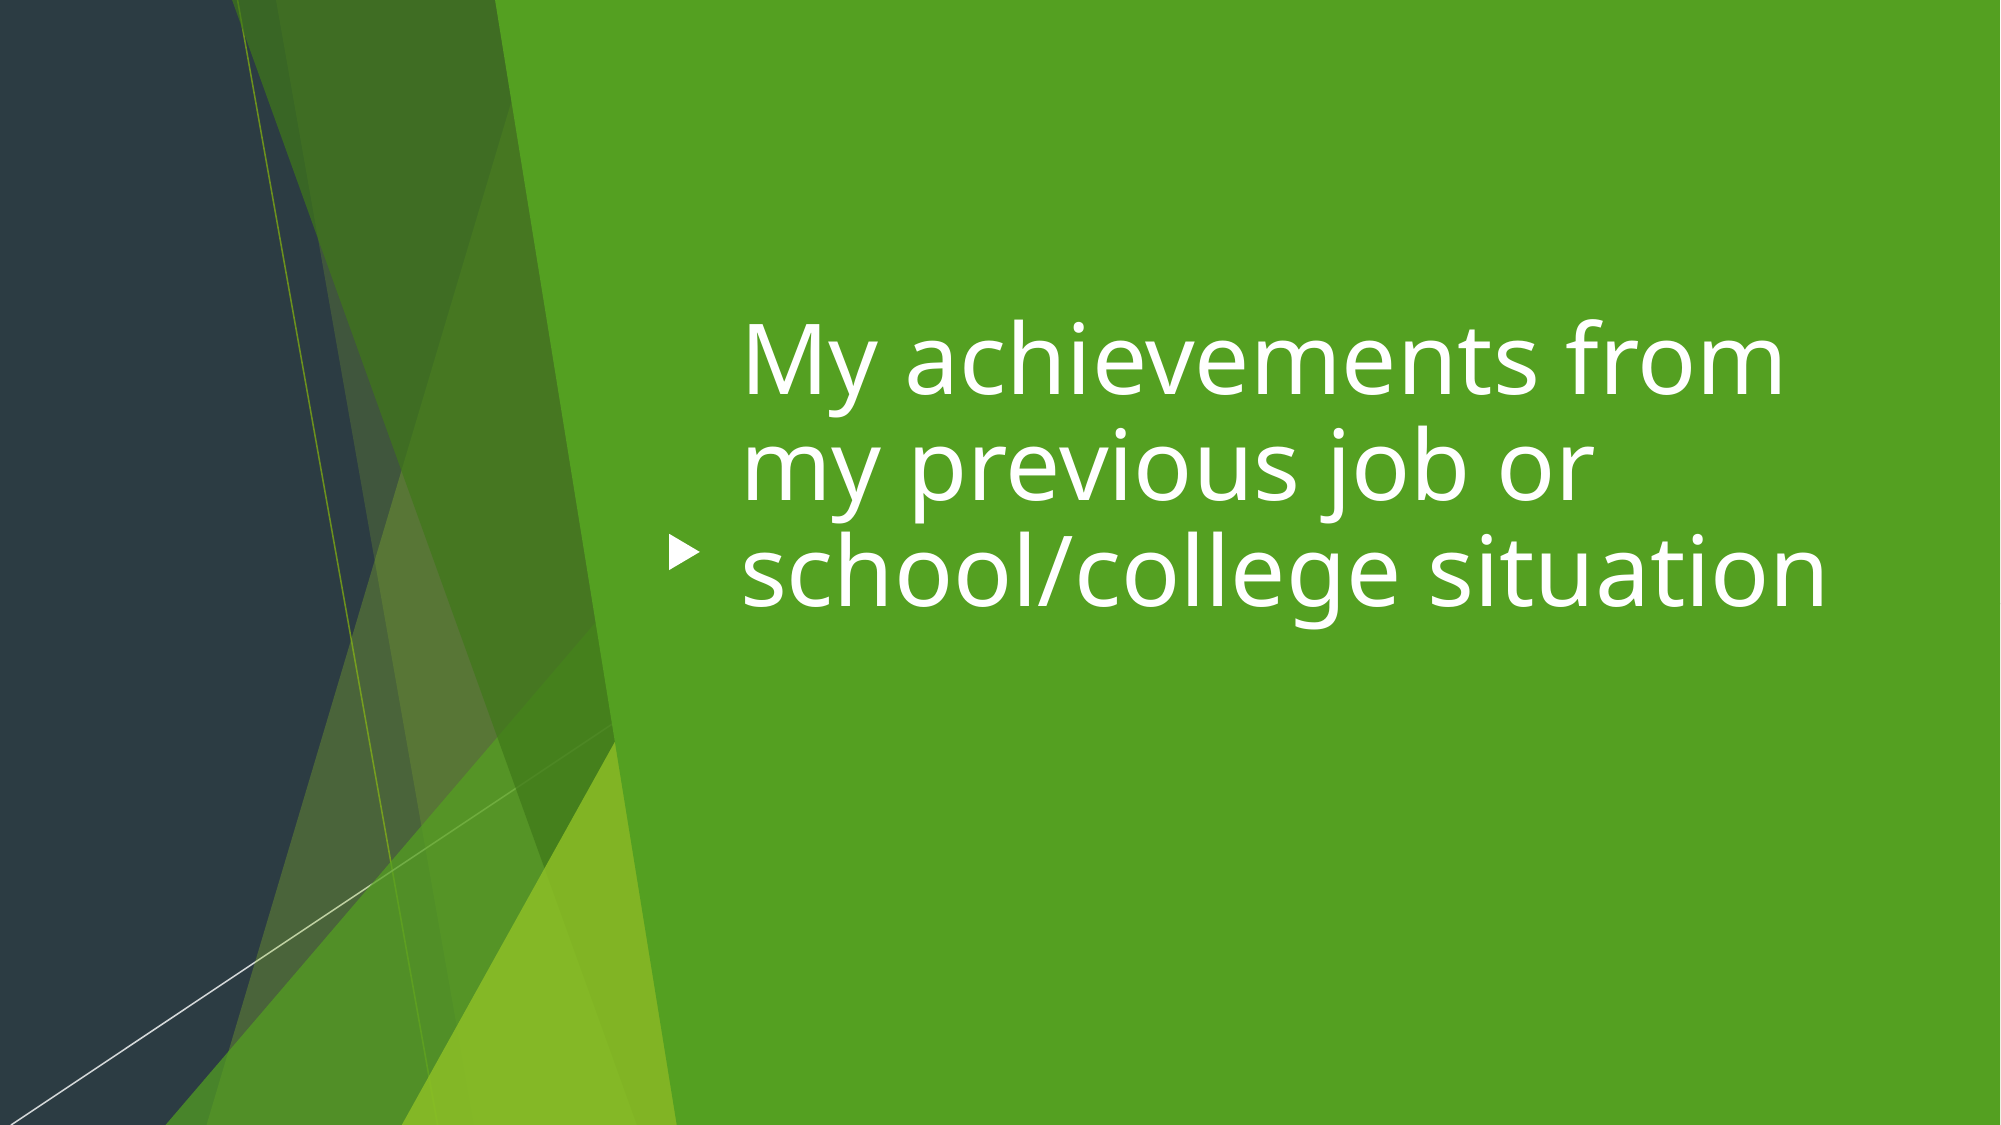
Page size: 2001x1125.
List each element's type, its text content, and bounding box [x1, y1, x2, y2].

title My achievements from my previous job or school/college situation [724, 167, 1867, 635]
text_box [0, 0, 2000, 1125]
